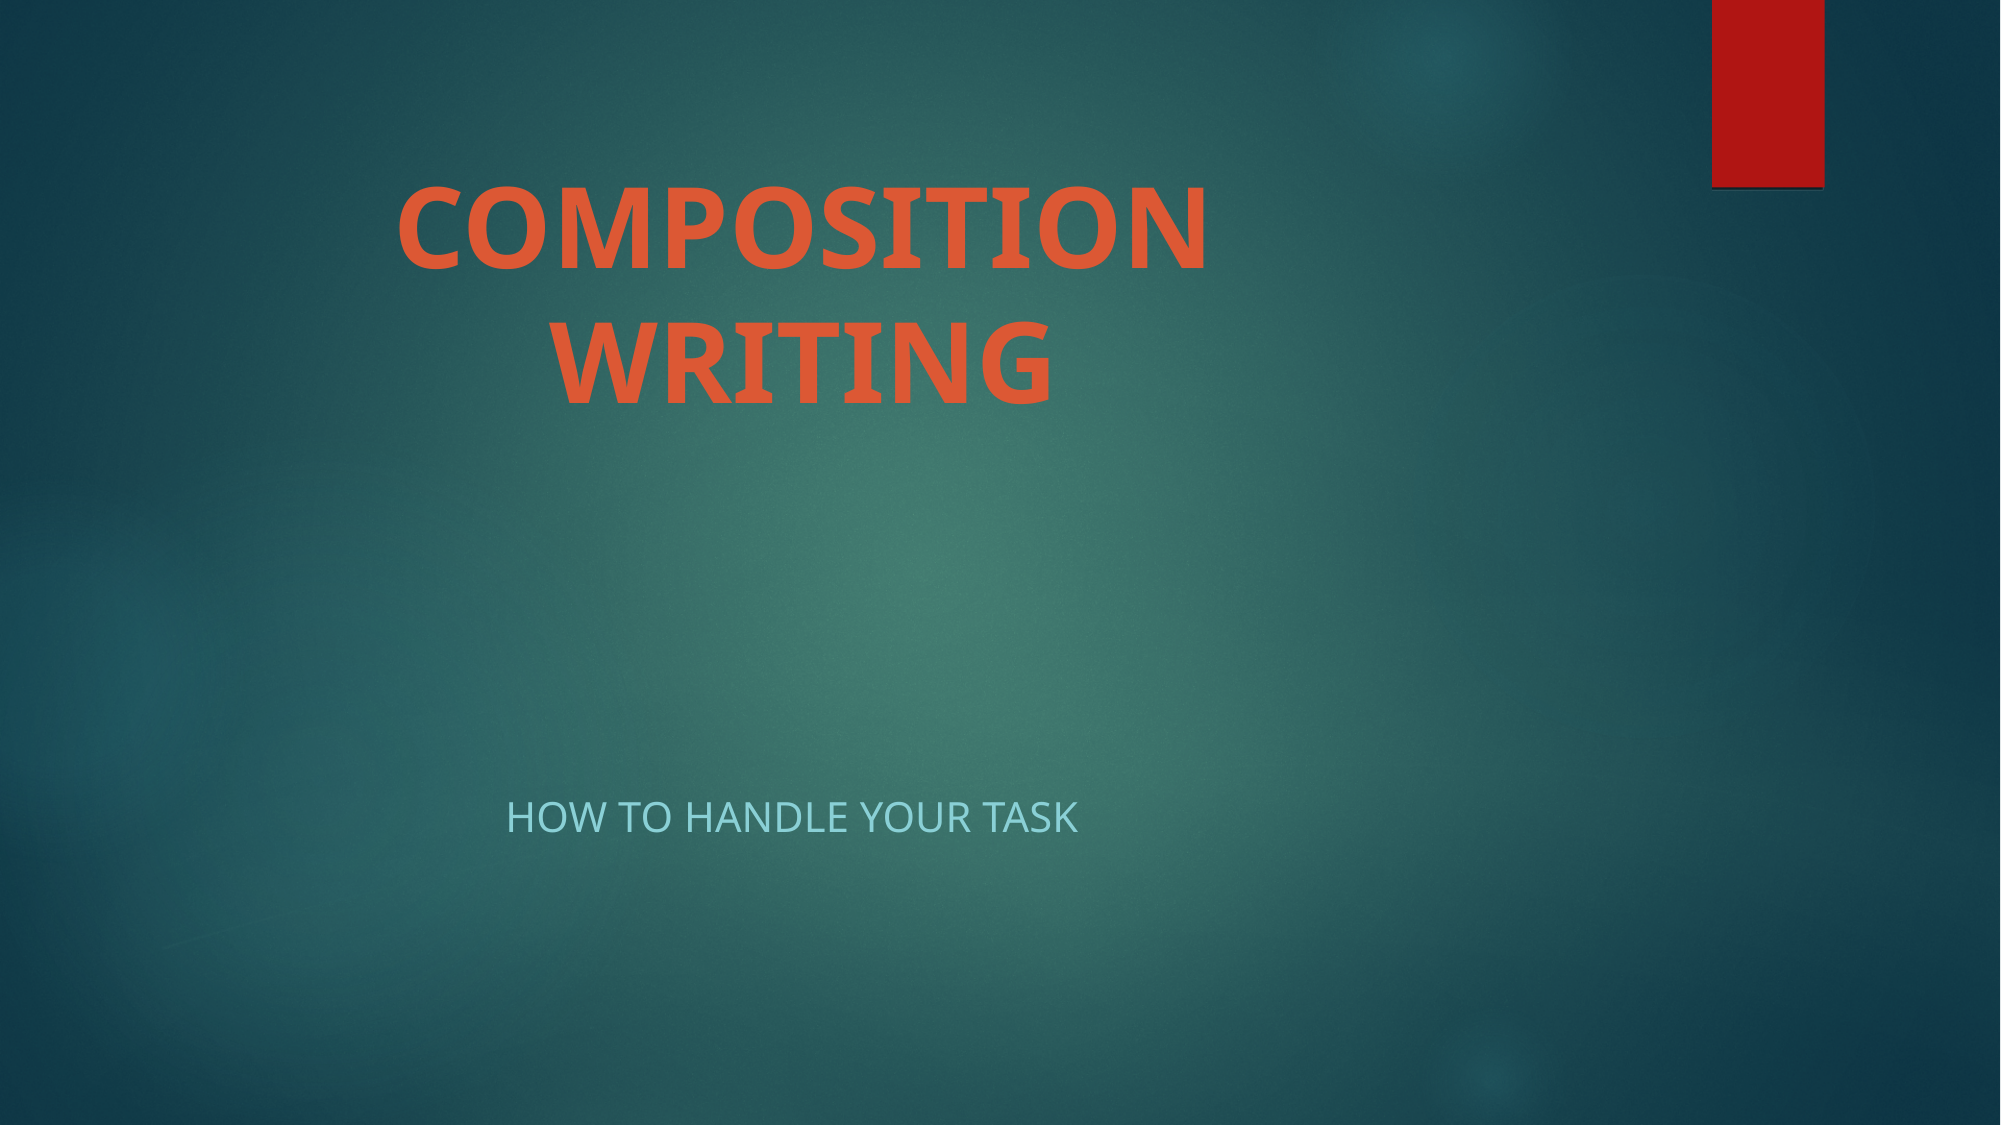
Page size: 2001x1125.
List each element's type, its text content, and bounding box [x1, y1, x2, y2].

title [189, 237, 1638, 783]
subtitle How to handle your task [189, 783, 1638, 925]
picture [0, 0, 2001, 1125]
text_box COMPOSITION WRITING [290, 148, 1318, 434]
